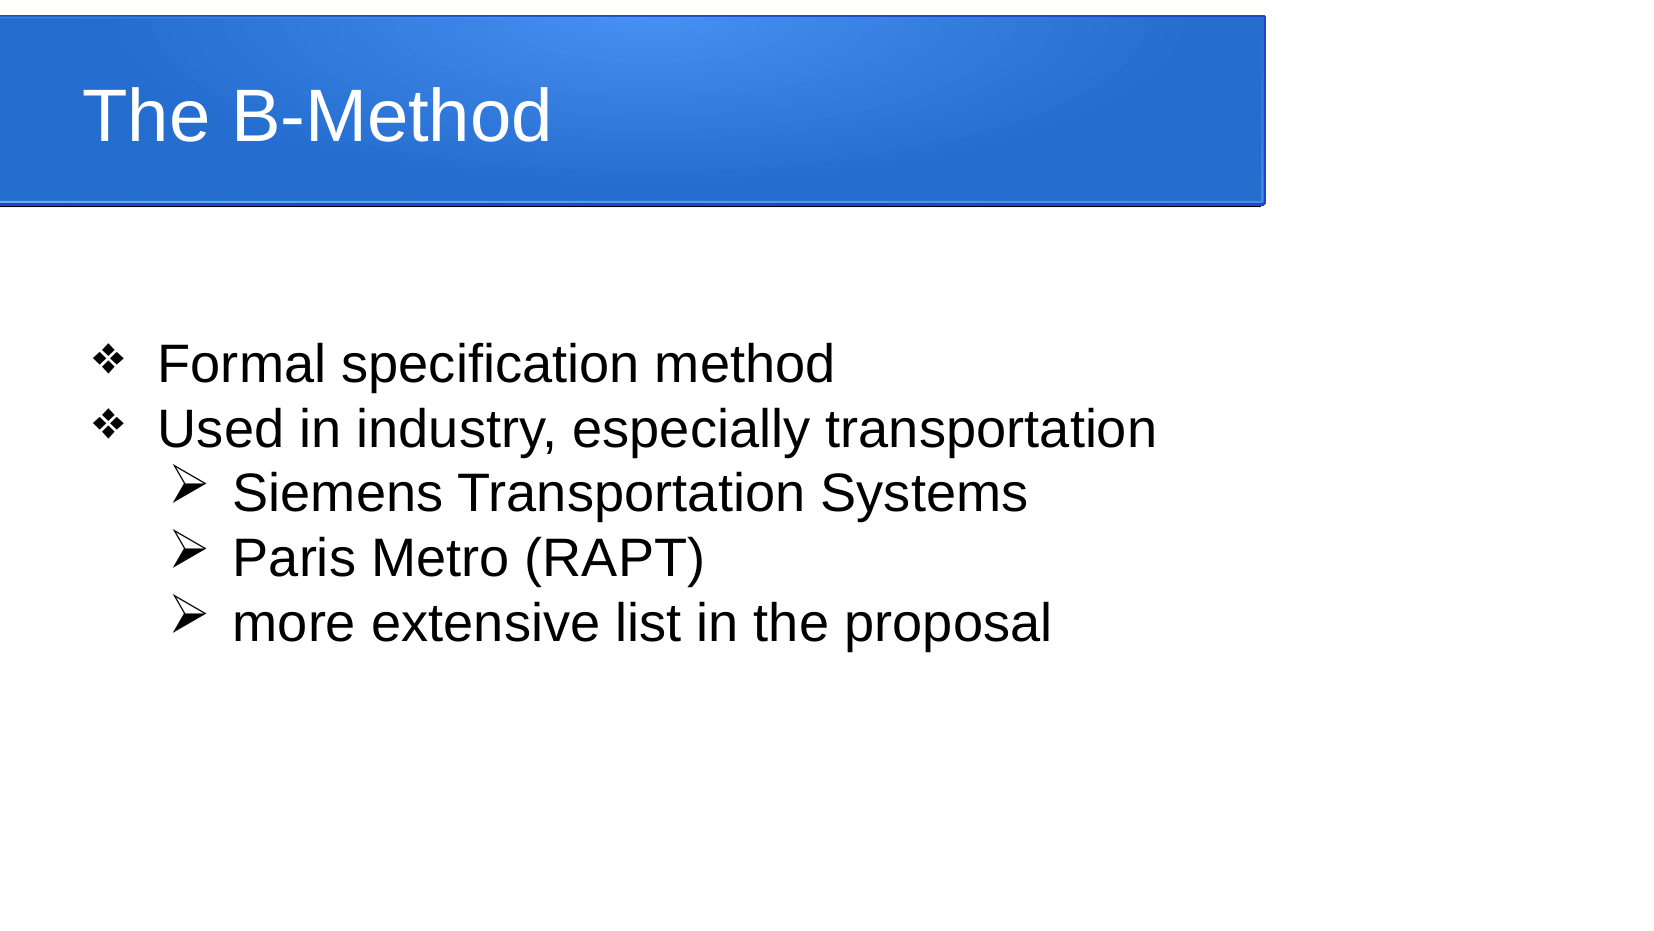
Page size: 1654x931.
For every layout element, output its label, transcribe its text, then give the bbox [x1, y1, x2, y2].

text_box The B-Method [82, 35, 1235, 189]
text_box Formal specification method Used in industry, especially transportation Siemens Transportation Systems Paris Metro (RAPT) more extensive list in the proposal [82, 275, 1571, 815]
picture [0, 13, 1269, 211]
